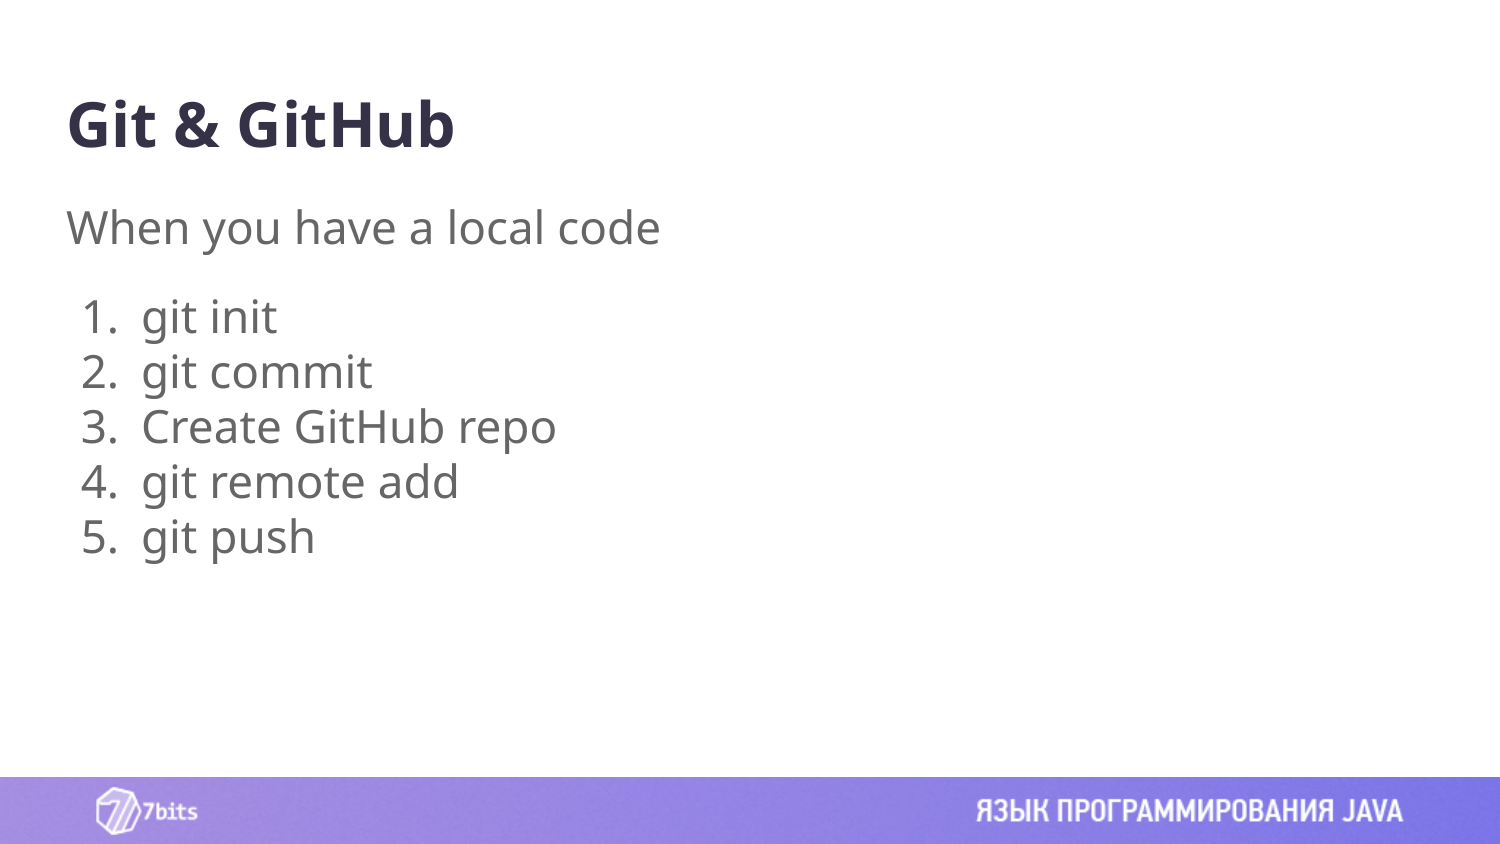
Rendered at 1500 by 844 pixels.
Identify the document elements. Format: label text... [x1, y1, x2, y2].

picture [0, 777, 1500, 844]
list When you have a local code git init git commit Create GitHub repo git remote add git push [51, 184, 1449, 745]
title Git & GitHub [51, 69, 1449, 164]
